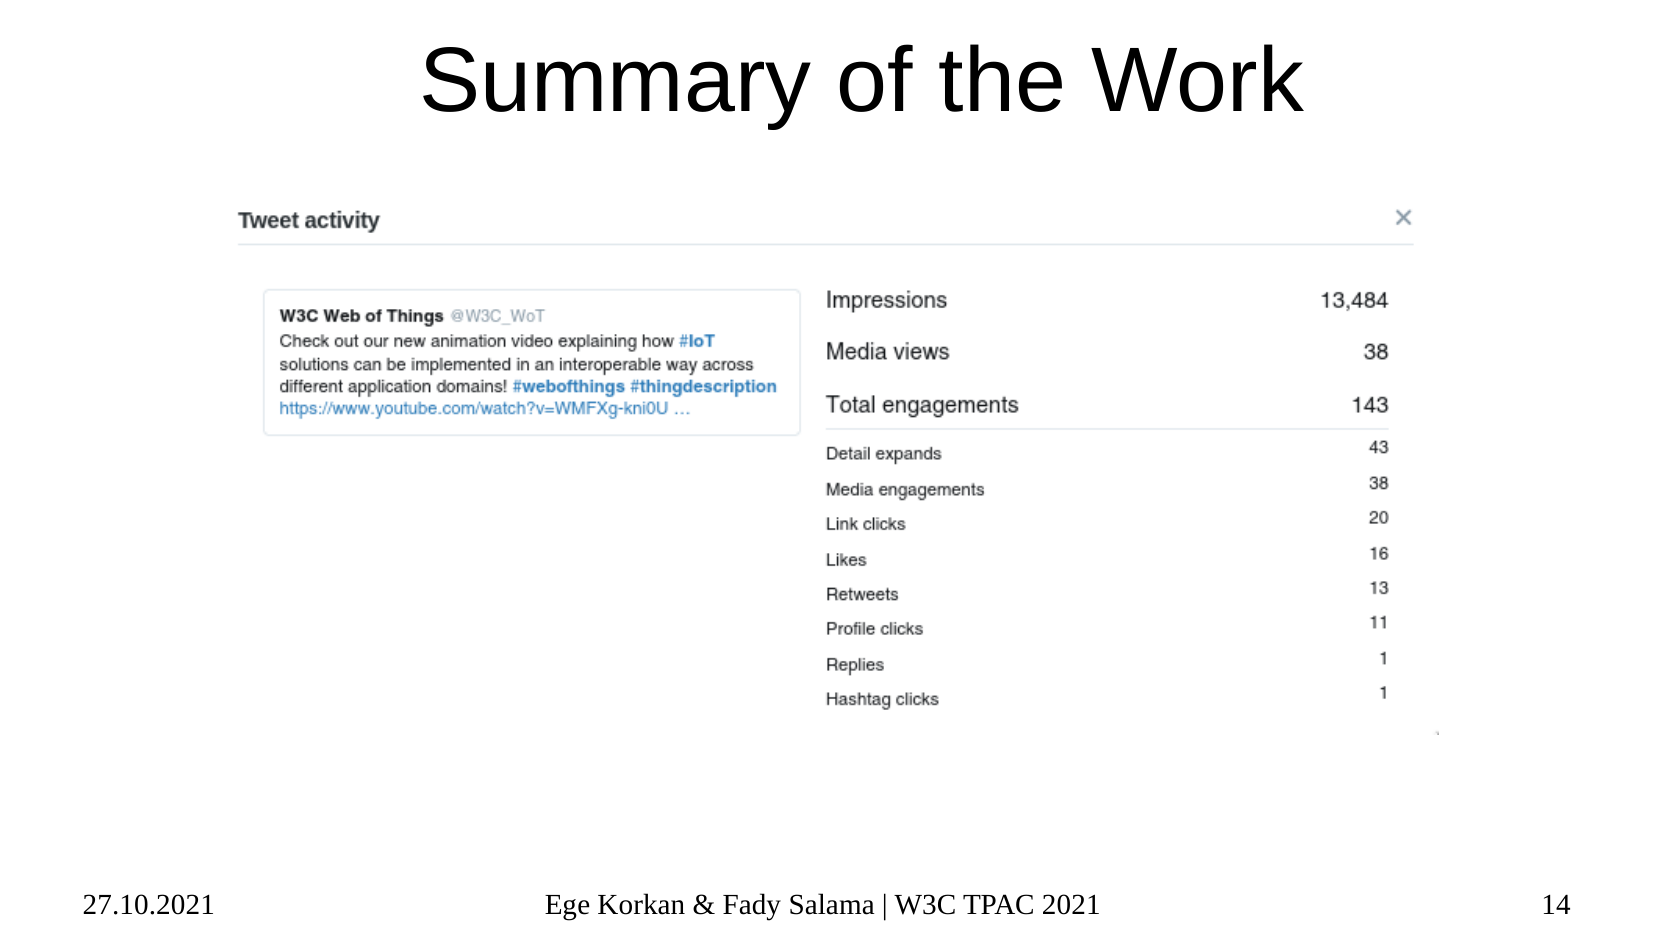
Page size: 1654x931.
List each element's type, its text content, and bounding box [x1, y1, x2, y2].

picture [218, 197, 1439, 735]
title Summary of the Work [82, 1, 1571, 157]
